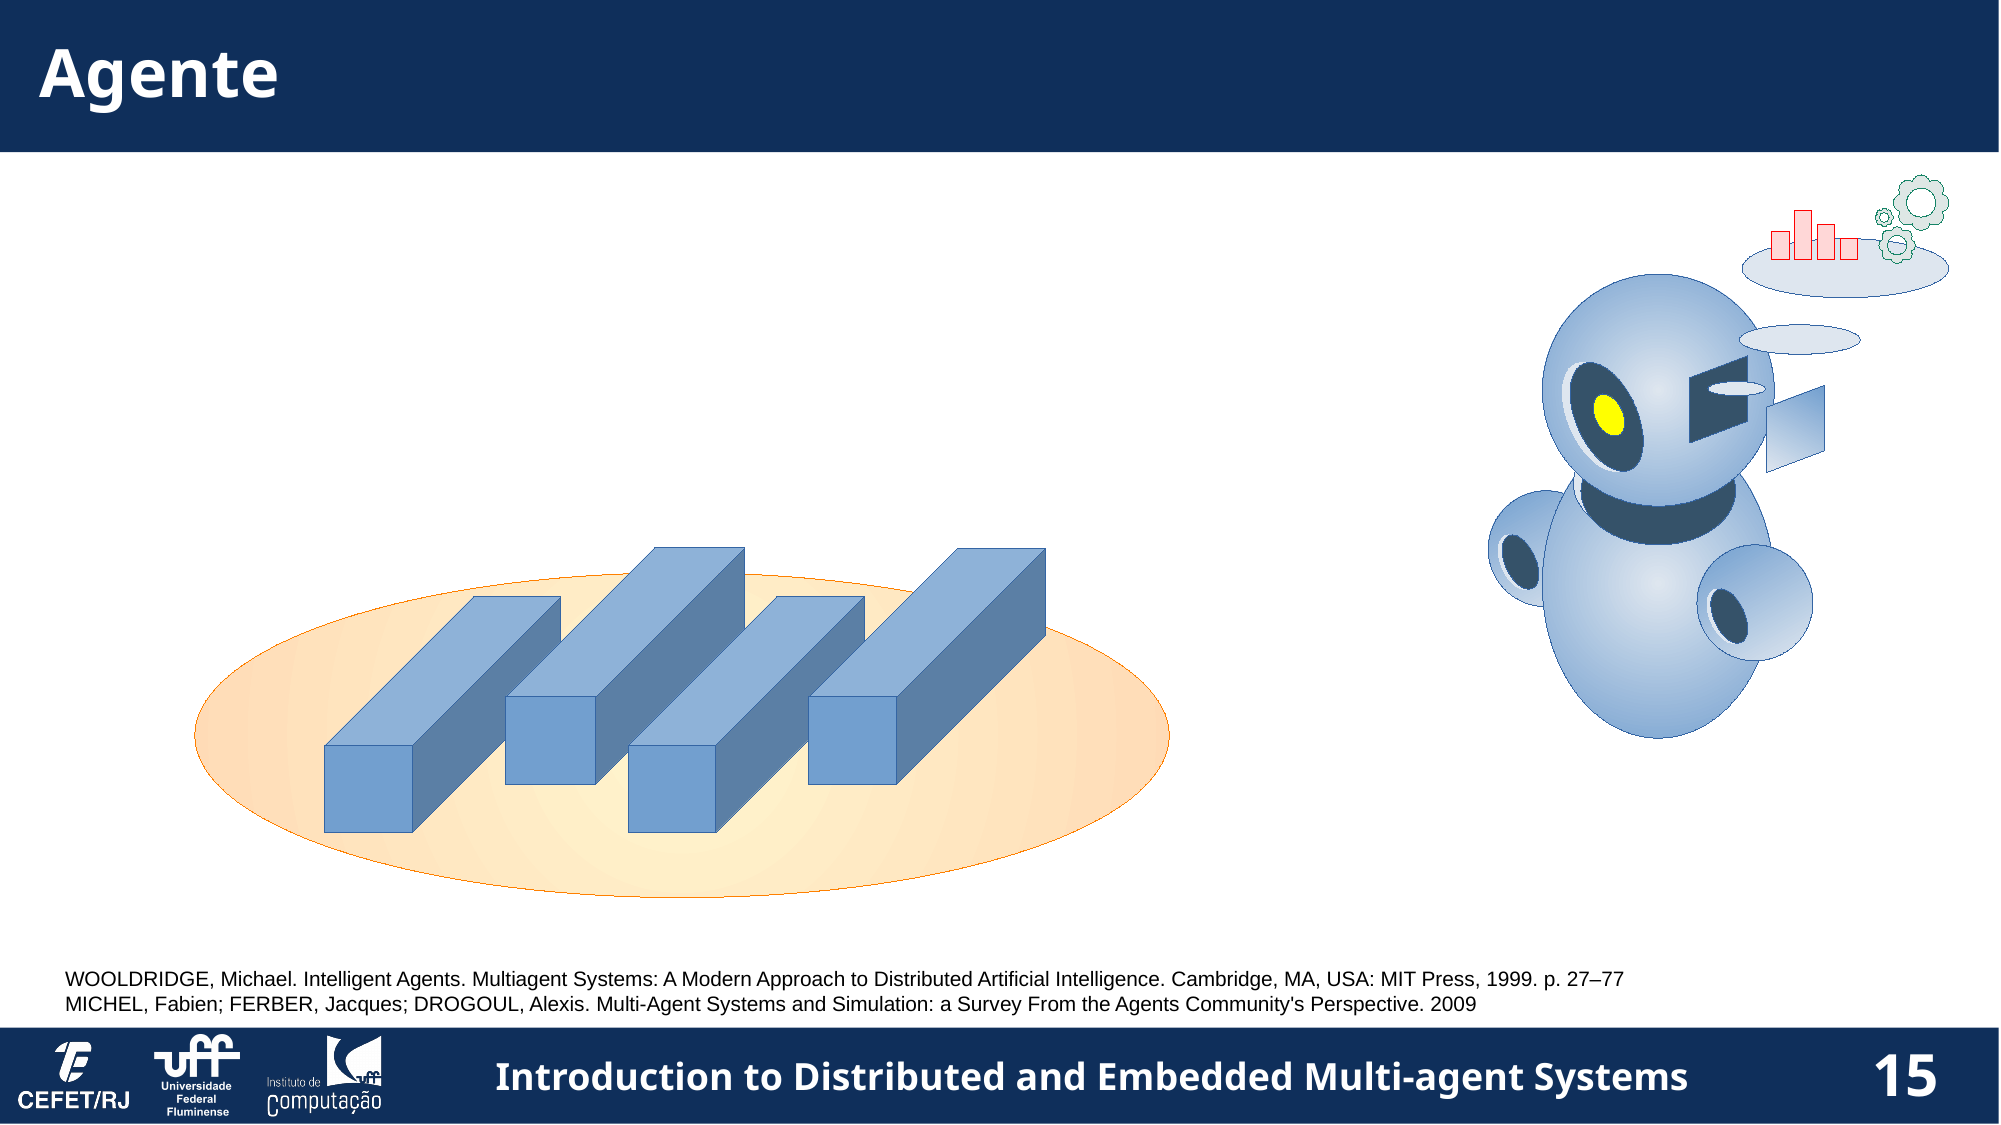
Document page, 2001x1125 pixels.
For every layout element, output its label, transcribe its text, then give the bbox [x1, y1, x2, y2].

text_box [1742, 210, 1949, 298]
picture [265, 1033, 383, 1117]
text_box [1893, 174, 1949, 231]
text_box [194, 549, 1170, 898]
text_box Agente [25, 23, 1999, 119]
picture [153, 1033, 241, 1121]
text_box [1875, 208, 1894, 227]
text_box WOOLDRIDGE, Michael. Intelligent Agents. Multiagent Systems: A Modern Approach to Distributed Artificial Intelligence. Cambridge, MA, USA: MIT Press, 1999. p. 27–77 MICHEL, Fabien; FERBER, Jacques; DROGOUL, Alexis. Multi-Agent Systems and Simulation: a Survey From the Agents Community's Perspective. 2009 [50, 958, 1969, 1024]
text_box [1488, 274, 1861, 739]
picture [18, 1021, 129, 1125]
